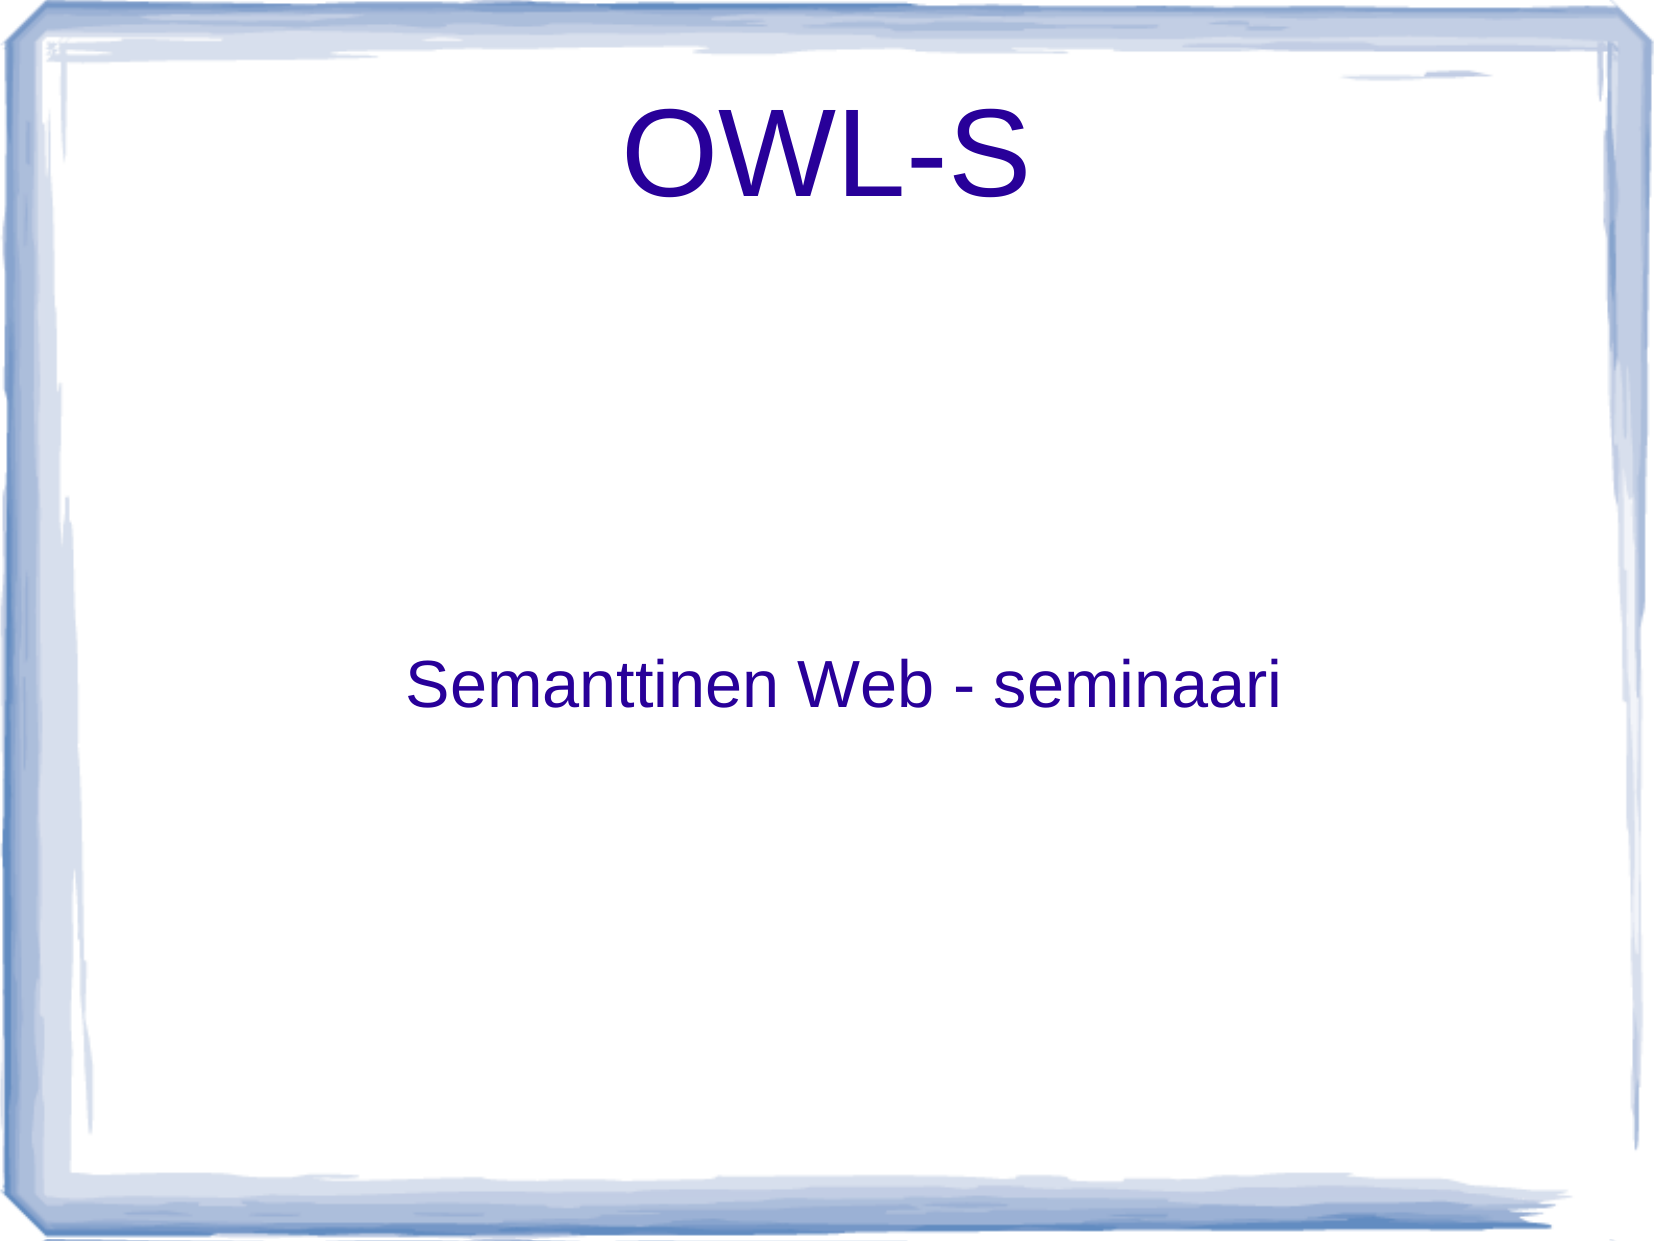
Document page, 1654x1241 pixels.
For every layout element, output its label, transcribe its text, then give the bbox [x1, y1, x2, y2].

title OWL-S [82, 49, 1571, 257]
picture [0, 0, 1654, 1241]
subtitle Semanttinen Web - seminaari [118, 324, 1571, 1045]
